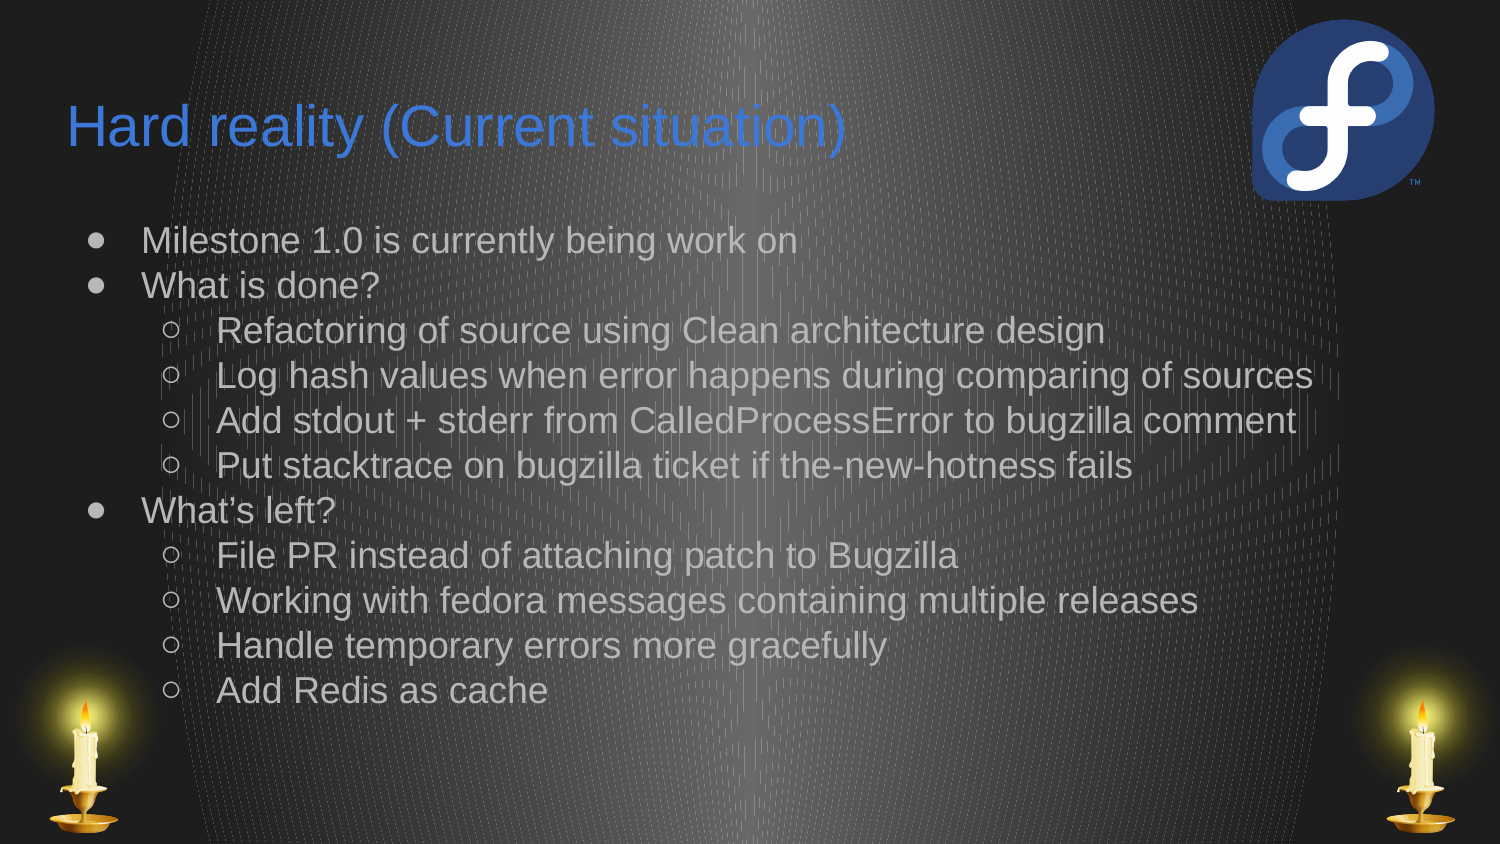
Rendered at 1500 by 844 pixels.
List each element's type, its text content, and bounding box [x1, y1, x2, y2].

picture [10, 640, 163, 835]
picture [1252, 19, 1435, 201]
title Hard reality (Current situation) [51, 72, 1252, 167]
text_box Milestone 1.0 is currently being work on What is done? Refactoring of source using Clean architecture design Log hash values when error happens during comparing of sources Add stdout + stderr from CalledProcessError to bugzilla comment Put stacktrace on bugzilla ticket if the-new-hotness fails What’s left? File PR instead of attaching patch to Bugzilla Working with fedora messages containing multiple releases Handle temporary errors more gracefully Add Redis as cache [51, 200, 1434, 796]
picture [1347, 640, 1500, 835]
